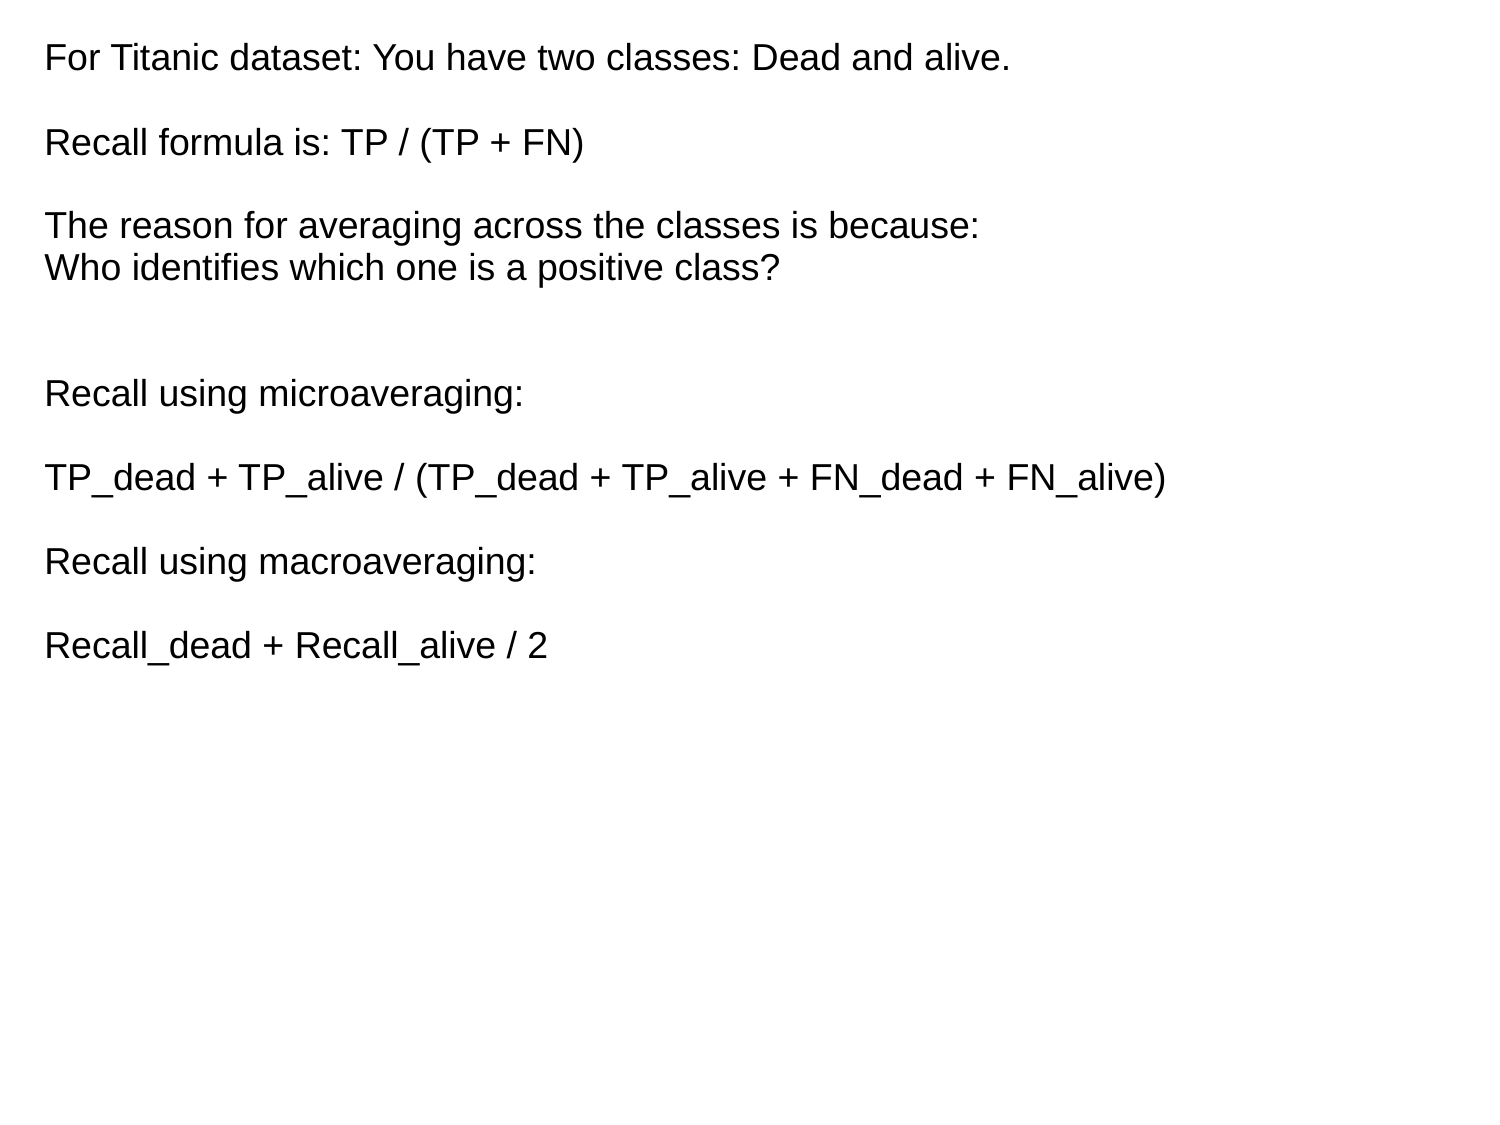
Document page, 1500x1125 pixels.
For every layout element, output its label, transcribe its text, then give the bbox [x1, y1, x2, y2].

text_box For Titanic dataset: You have two classes: Dead and alive. Recall formula is: TP / (TP + FN) The reason for averaging across the classes is because: Who identifies which one is a positive class? Recall using microaveraging: TP_dead + TP_alive / (TP_dead + TP_alive + FN_dead + FN_alive) Recall using macroaveraging: Recall_dead + Recall_alive / 2 [29, 29, 1447, 675]
